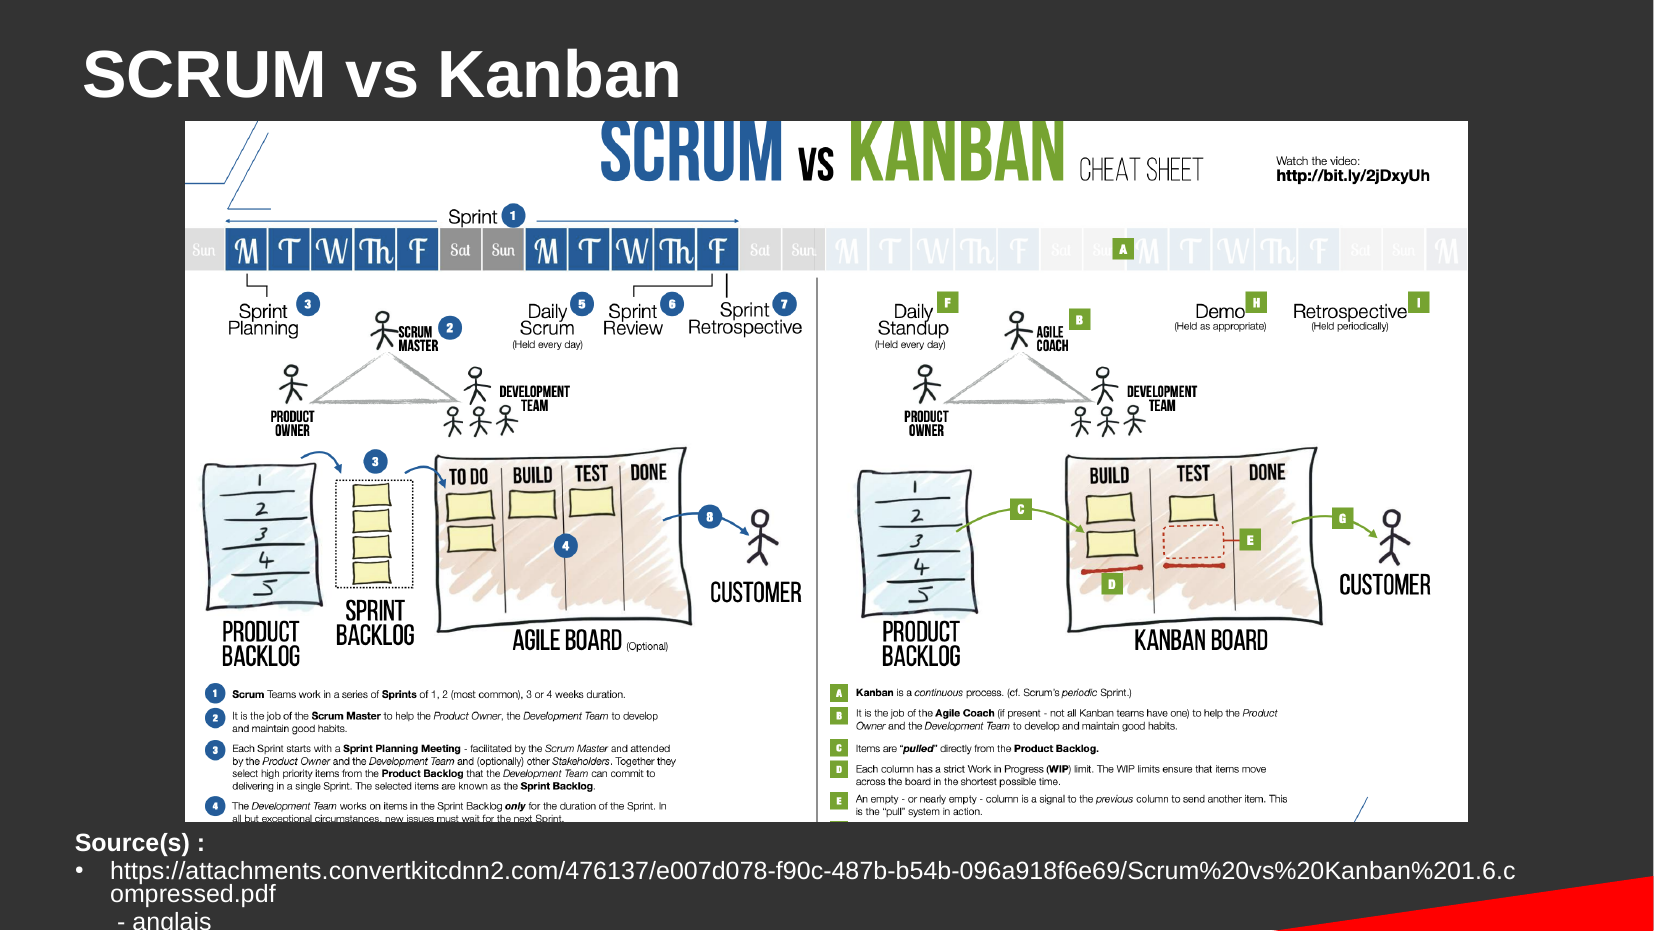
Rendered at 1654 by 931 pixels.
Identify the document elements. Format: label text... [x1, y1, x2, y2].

text_box Source(s) : https://attachments.convertkitcdnn2.com/476137/e007d078-f90c-487b-b54b-096a918f6e69/Scrum%20vs%20Kanban%201.6.compressed.pdf - anglais [60, 821, 1546, 931]
picture [185, 121, 1468, 822]
title SCRUM vs Kanban [82, 37, 1571, 122]
text_box [1546, 875, 1654, 931]
